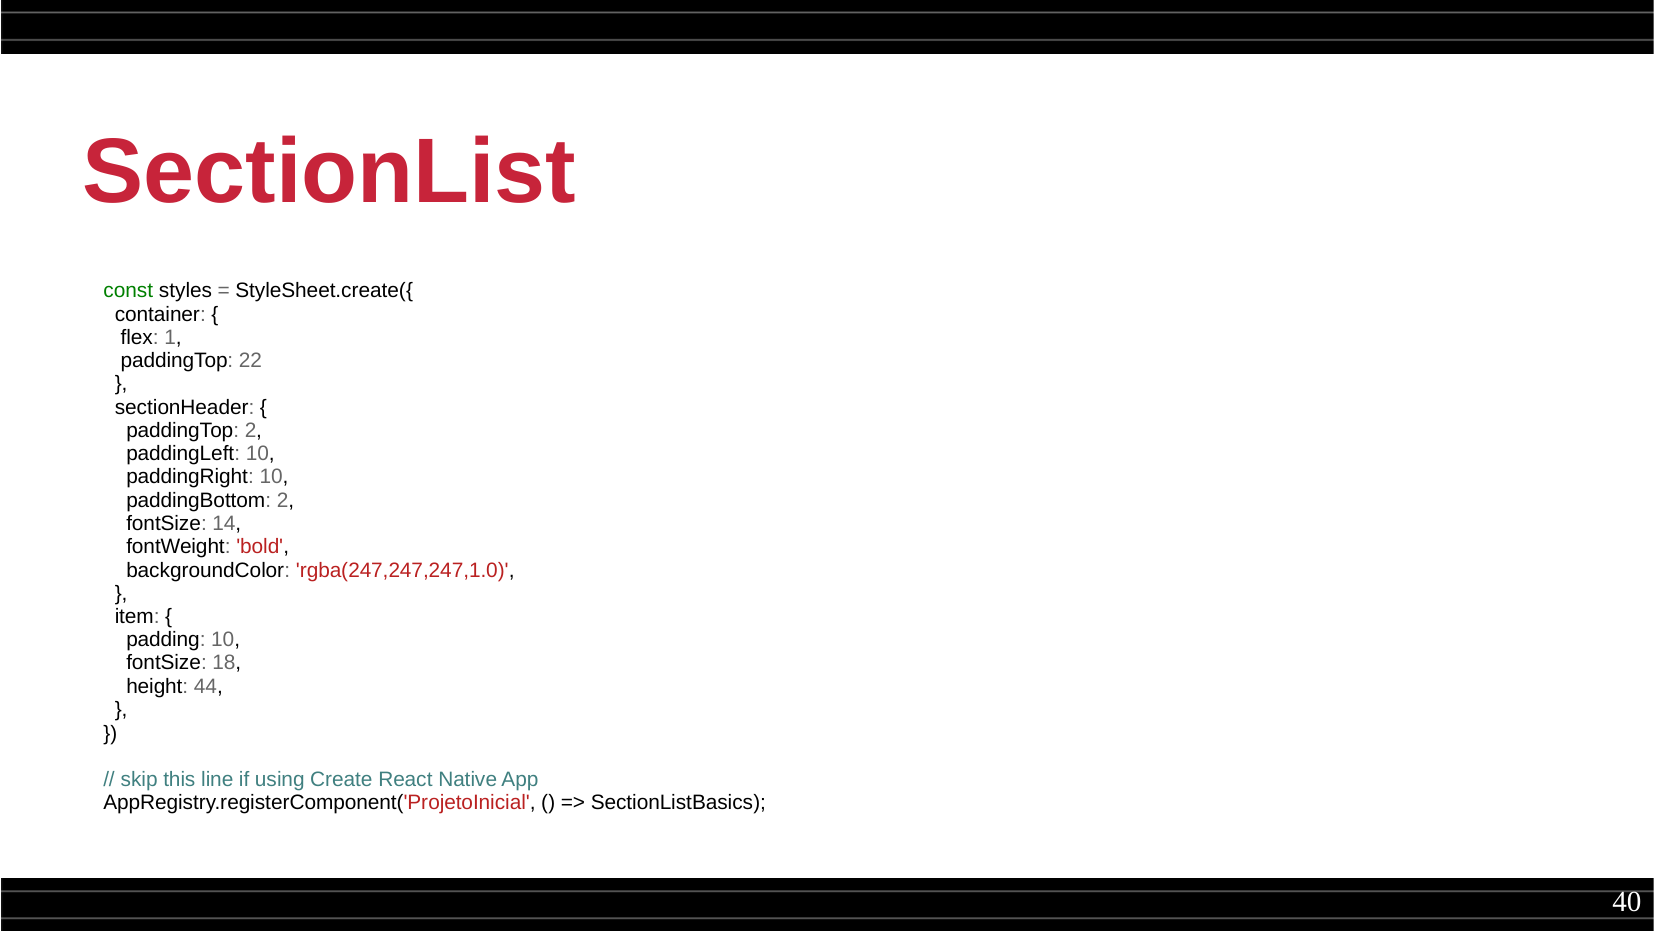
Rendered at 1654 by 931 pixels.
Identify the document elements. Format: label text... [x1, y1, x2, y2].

picture [1, 878, 1654, 931]
picture [1, 0, 1654, 54]
text_box const styles = StyleSheet.create({ container: { flex: 1, paddingTop: 22 }, sectionHeader: { paddingTop: 2, paddingLeft: 10, paddingRight: 10, paddingBottom: 2, fontSize: 14, fontWeight: 'bold', backgroundColor: 'rgba(247,247,247,1.0)', }, item: { padding: 10, fontSize: 18, height: 44, }, }) // skip this line if using Create React Native App AppRegistry.registerComponent('ProjetoInicial', () => SectionListBasics); [88, 271, 1376, 822]
title SectionList [82, 92, 1571, 249]
